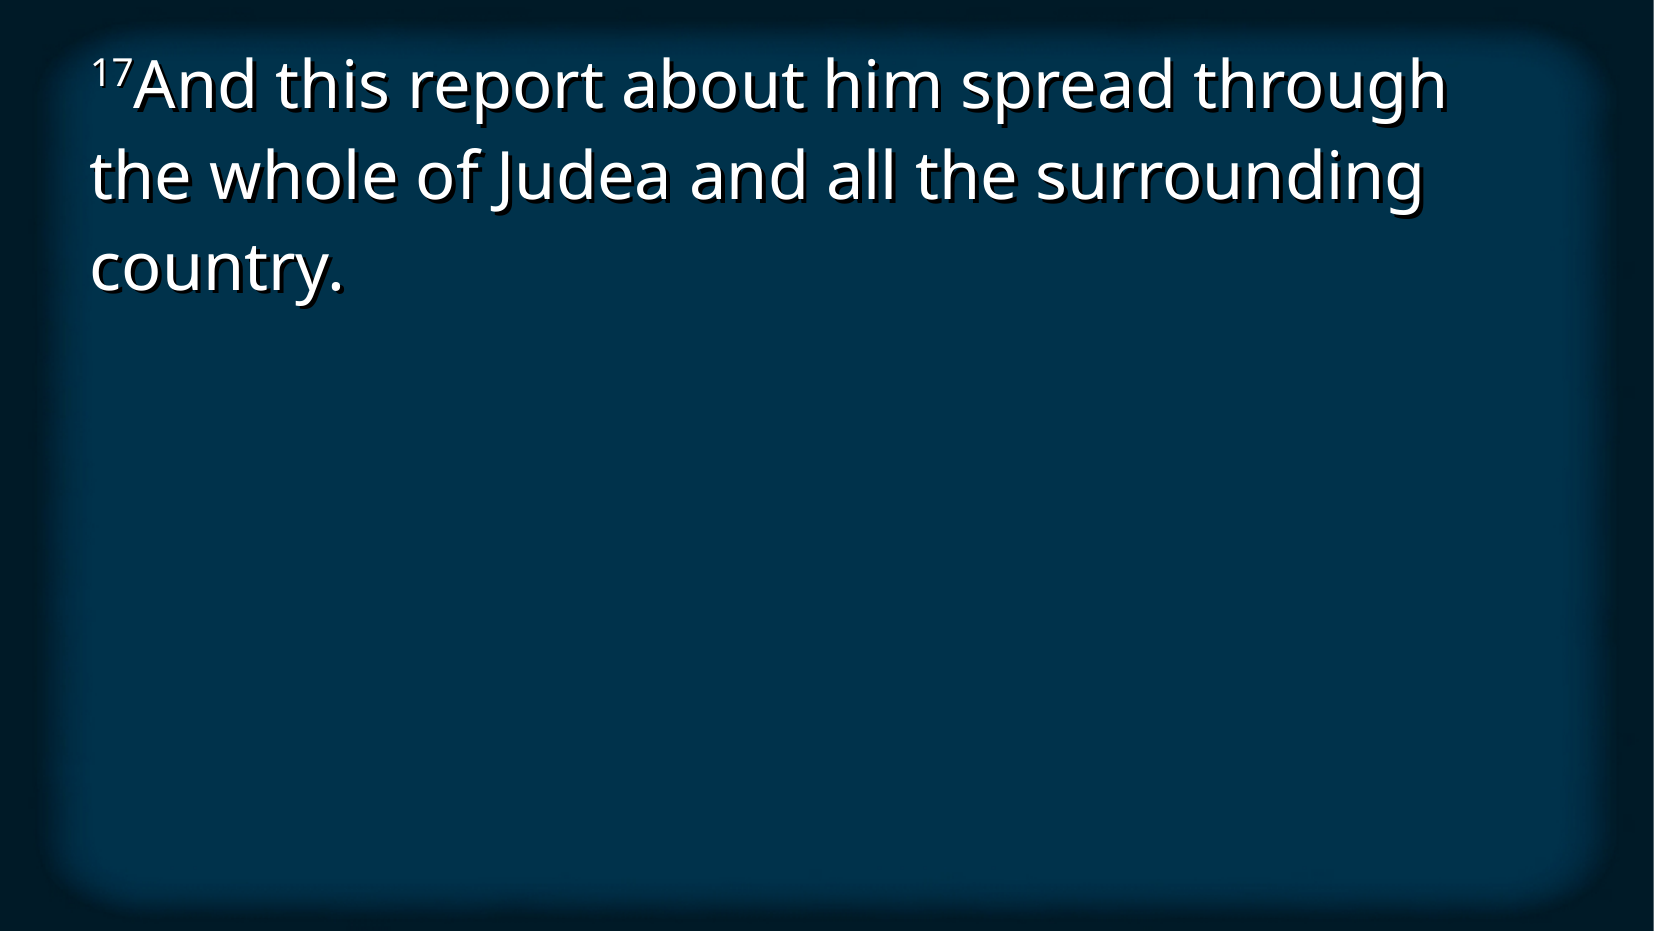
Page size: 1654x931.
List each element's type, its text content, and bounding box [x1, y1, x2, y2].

text_box 17And this report about him spread through the whole of Judea and all the surrounding country. [75, 30, 1576, 223]
picture [0, 0, 1654, 931]
